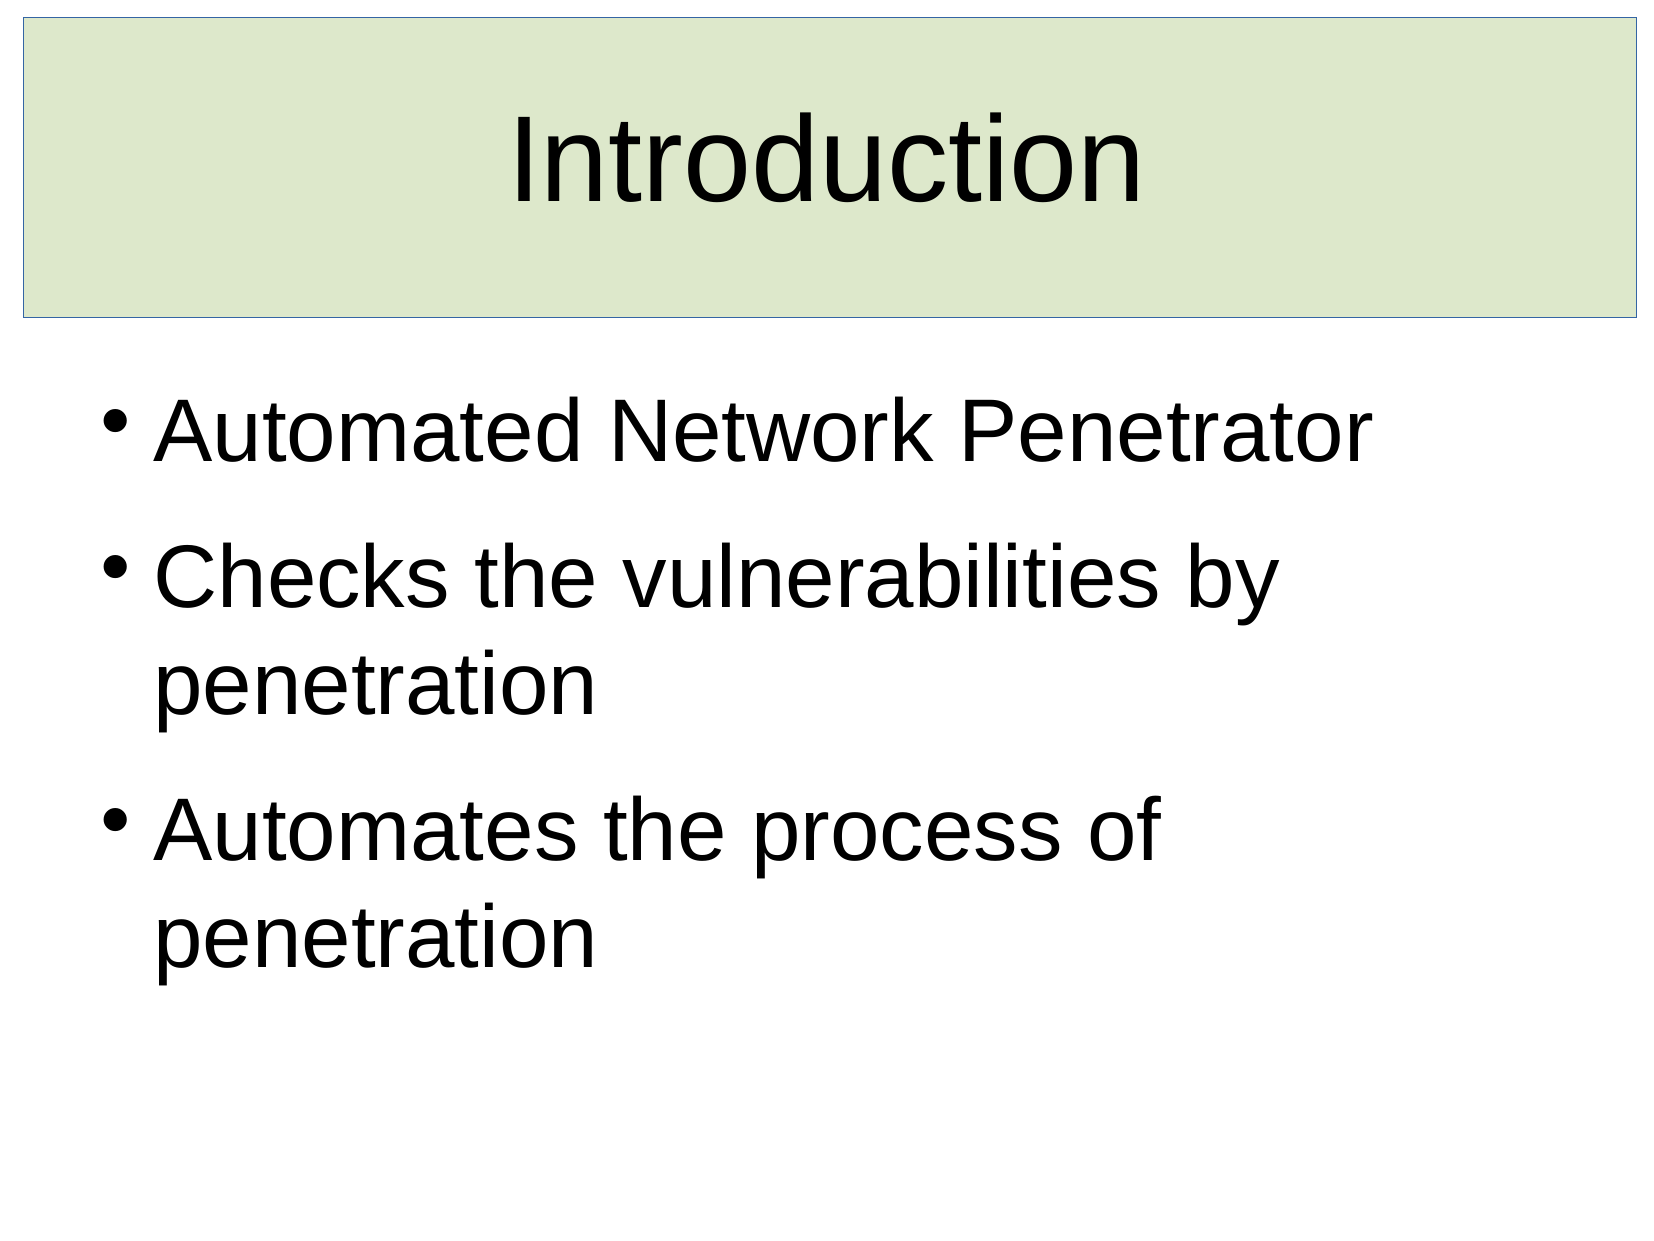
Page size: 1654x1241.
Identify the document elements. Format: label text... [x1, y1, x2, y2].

text_box [23, 17, 1637, 318]
text_box Automated Network Penetrator Checks the vulnerabilities by penetration Automates the process of penetration [82, 372, 1571, 1092]
text_box Introduction [82, 49, 1571, 257]
